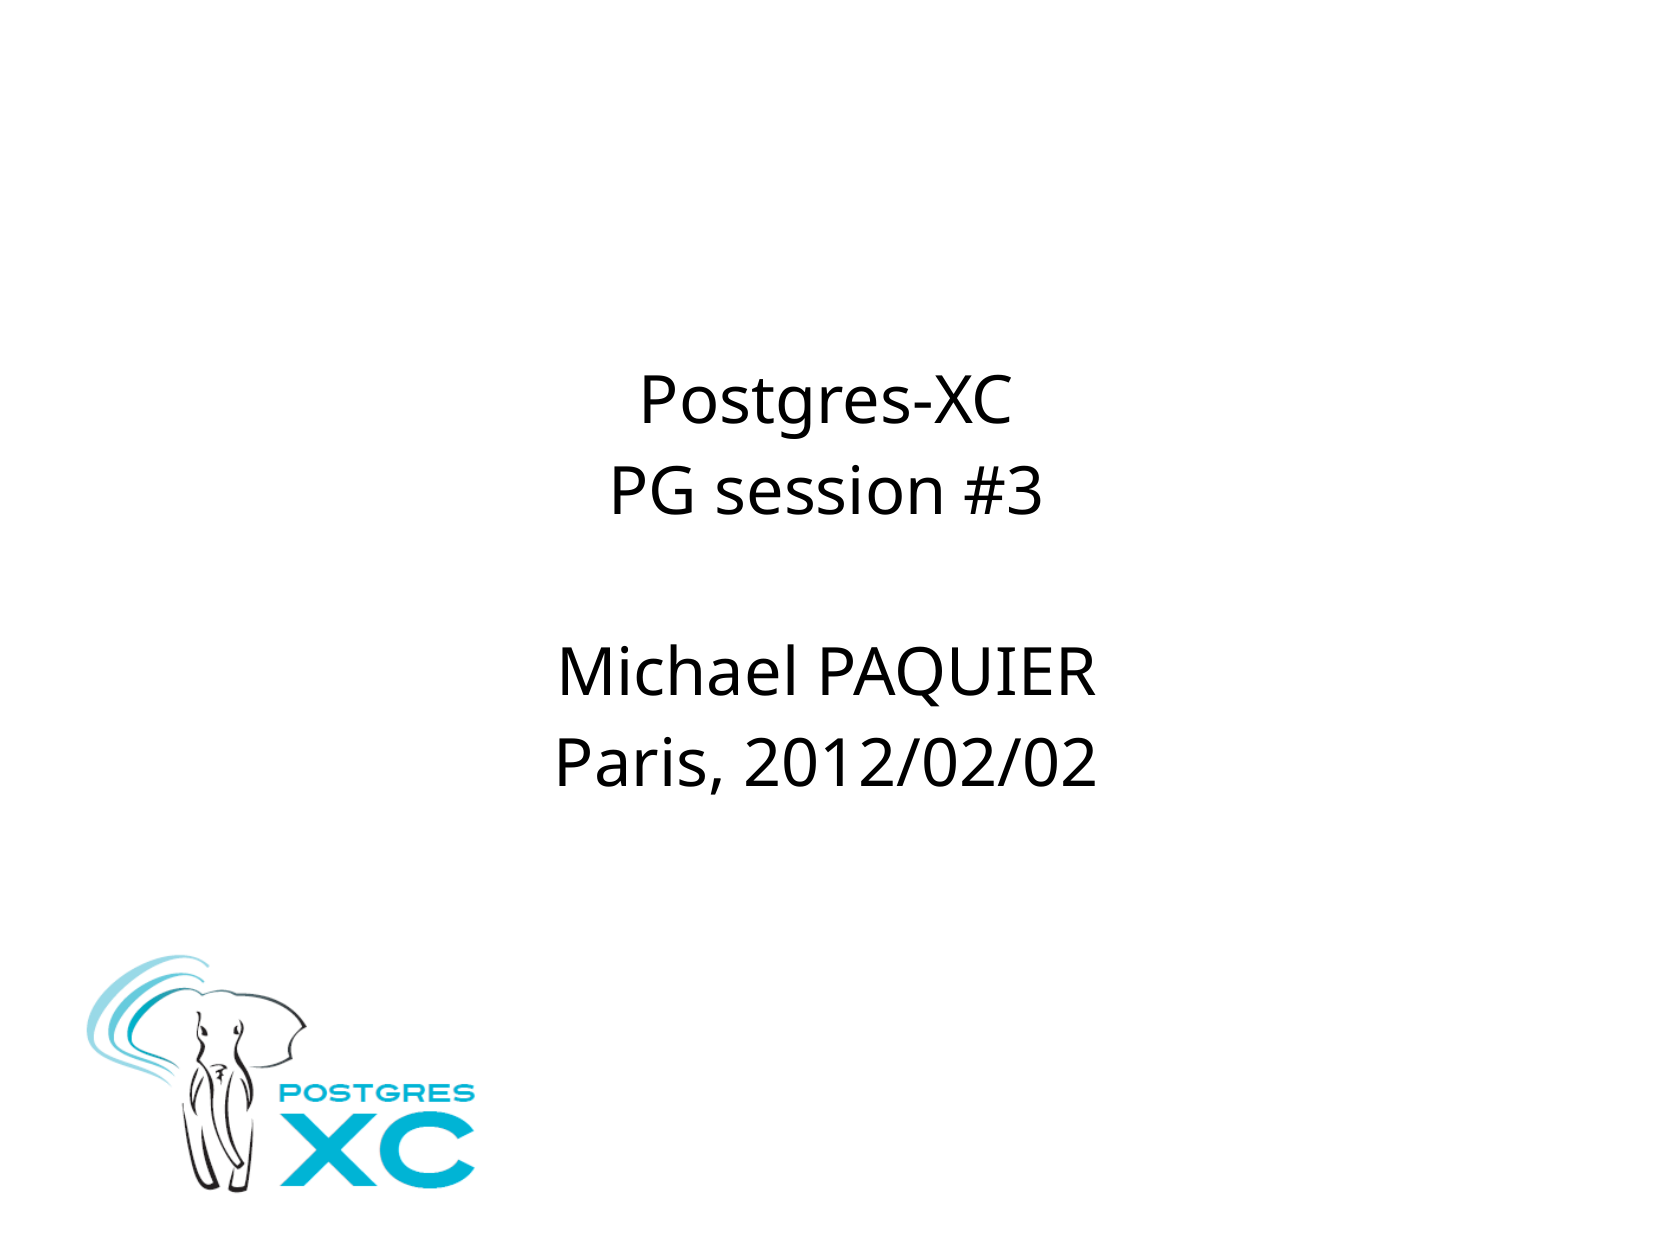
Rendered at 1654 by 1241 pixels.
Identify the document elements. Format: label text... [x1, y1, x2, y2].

picture [62, 930, 502, 1211]
subtitle Postgres-XC PG session #3 Michael PAQUIER Paris, 2012/02/02 [82, 56, 1571, 1102]
